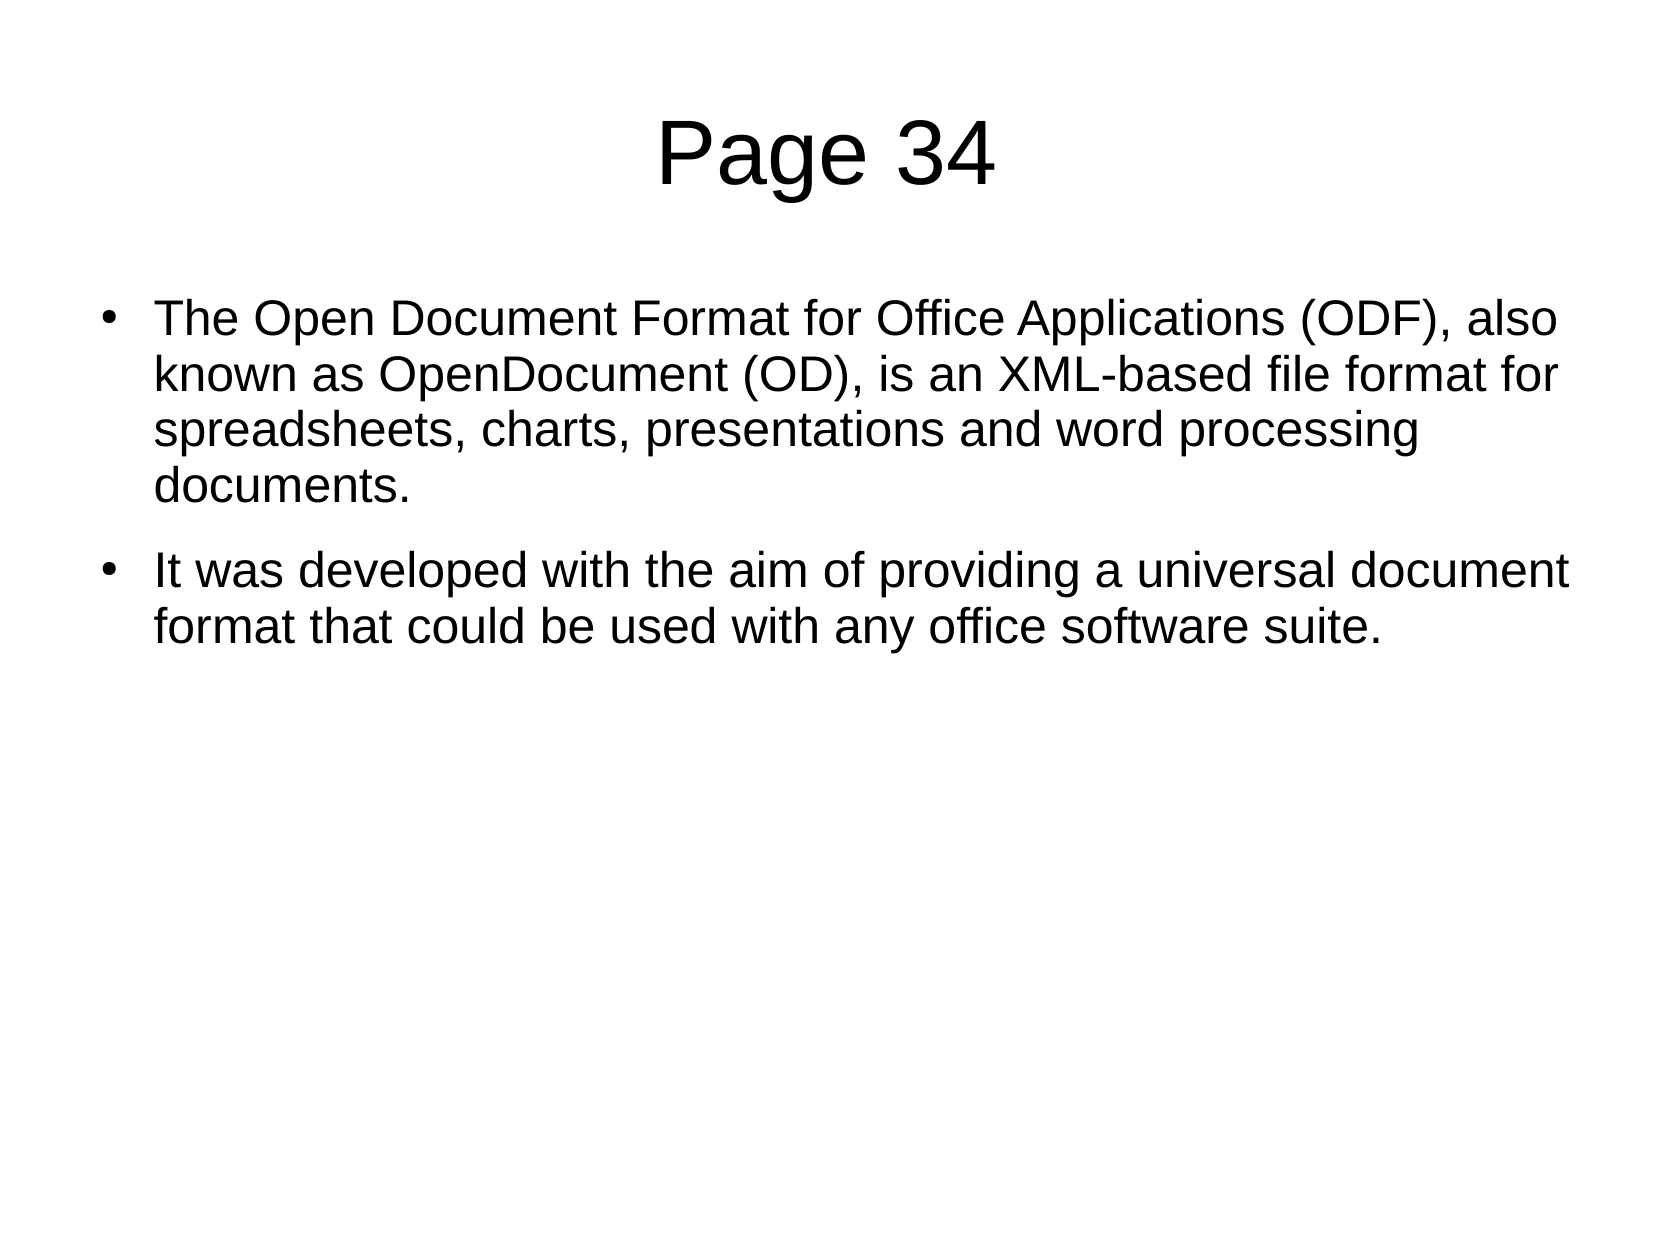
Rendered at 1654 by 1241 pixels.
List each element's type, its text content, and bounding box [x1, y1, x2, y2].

title Page 34 [82, 49, 1571, 257]
list The Open Document Format for Office Applications (ODF), also known as OpenDocument (OD), is an XML-based file format for spreadsheets, charts, presentations and word processing documents. It was developed with the aim of providing a universal document format that could be used with any office software suite. [82, 290, 1571, 1109]
